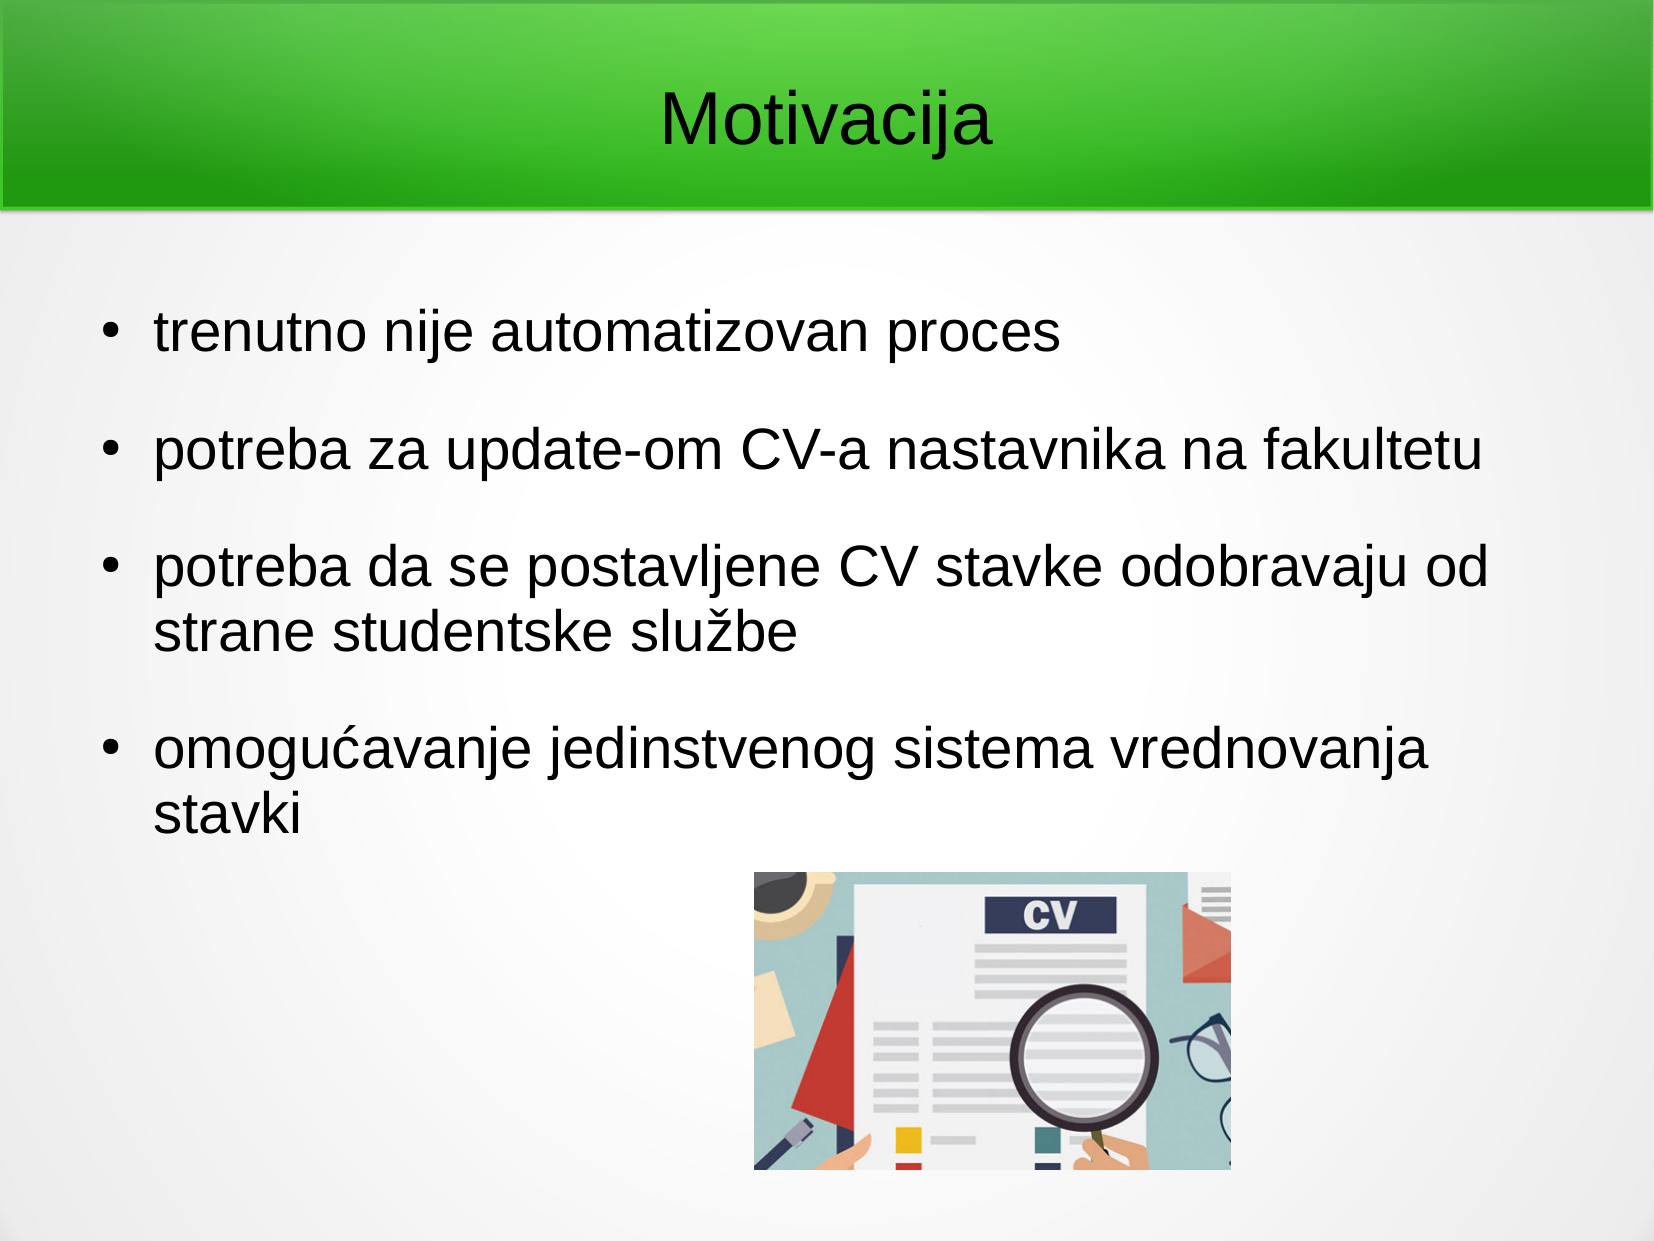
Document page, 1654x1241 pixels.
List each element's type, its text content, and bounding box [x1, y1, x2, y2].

picture [754, 872, 1231, 1171]
list trenutno nije automatizovan proces potreba za update-om CV-a nastavnika na fakultetu potreba da se postavljene CV stavke odobravaju od strane studentske službe omogućavanje jedinstvenog sistema vrednovanja stavki [82, 299, 1571, 1019]
title Motivacija [82, 47, 1571, 189]
